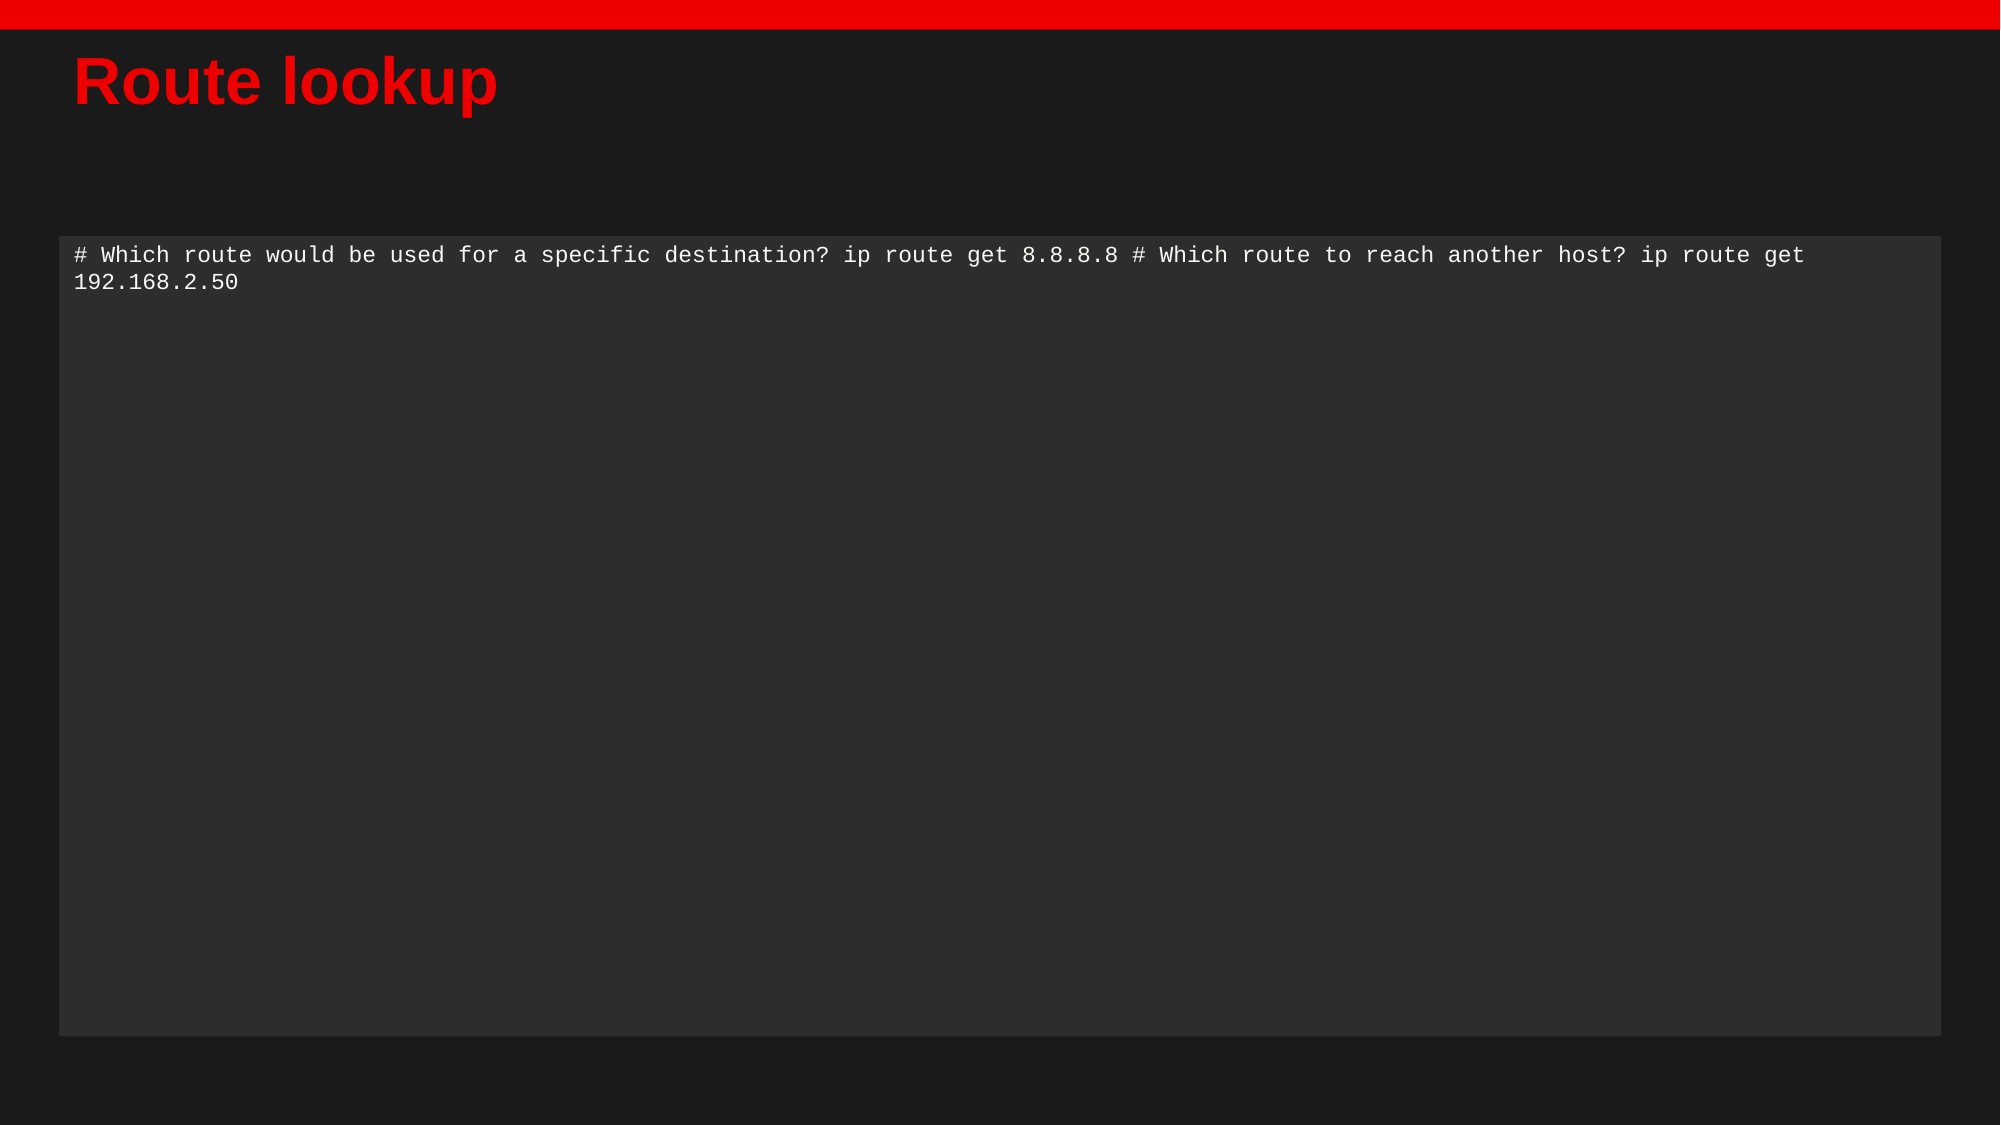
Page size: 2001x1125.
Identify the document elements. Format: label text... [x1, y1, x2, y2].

text_box [0, 0, 2001, 30]
text_box # Which route would be used for a specific destination? ip route get 8.8.8.8 # Which route to reach another host? ip route get 192.168.2.50 [59, 236, 1942, 1037]
text_box Route lookup [59, 36, 1942, 208]
